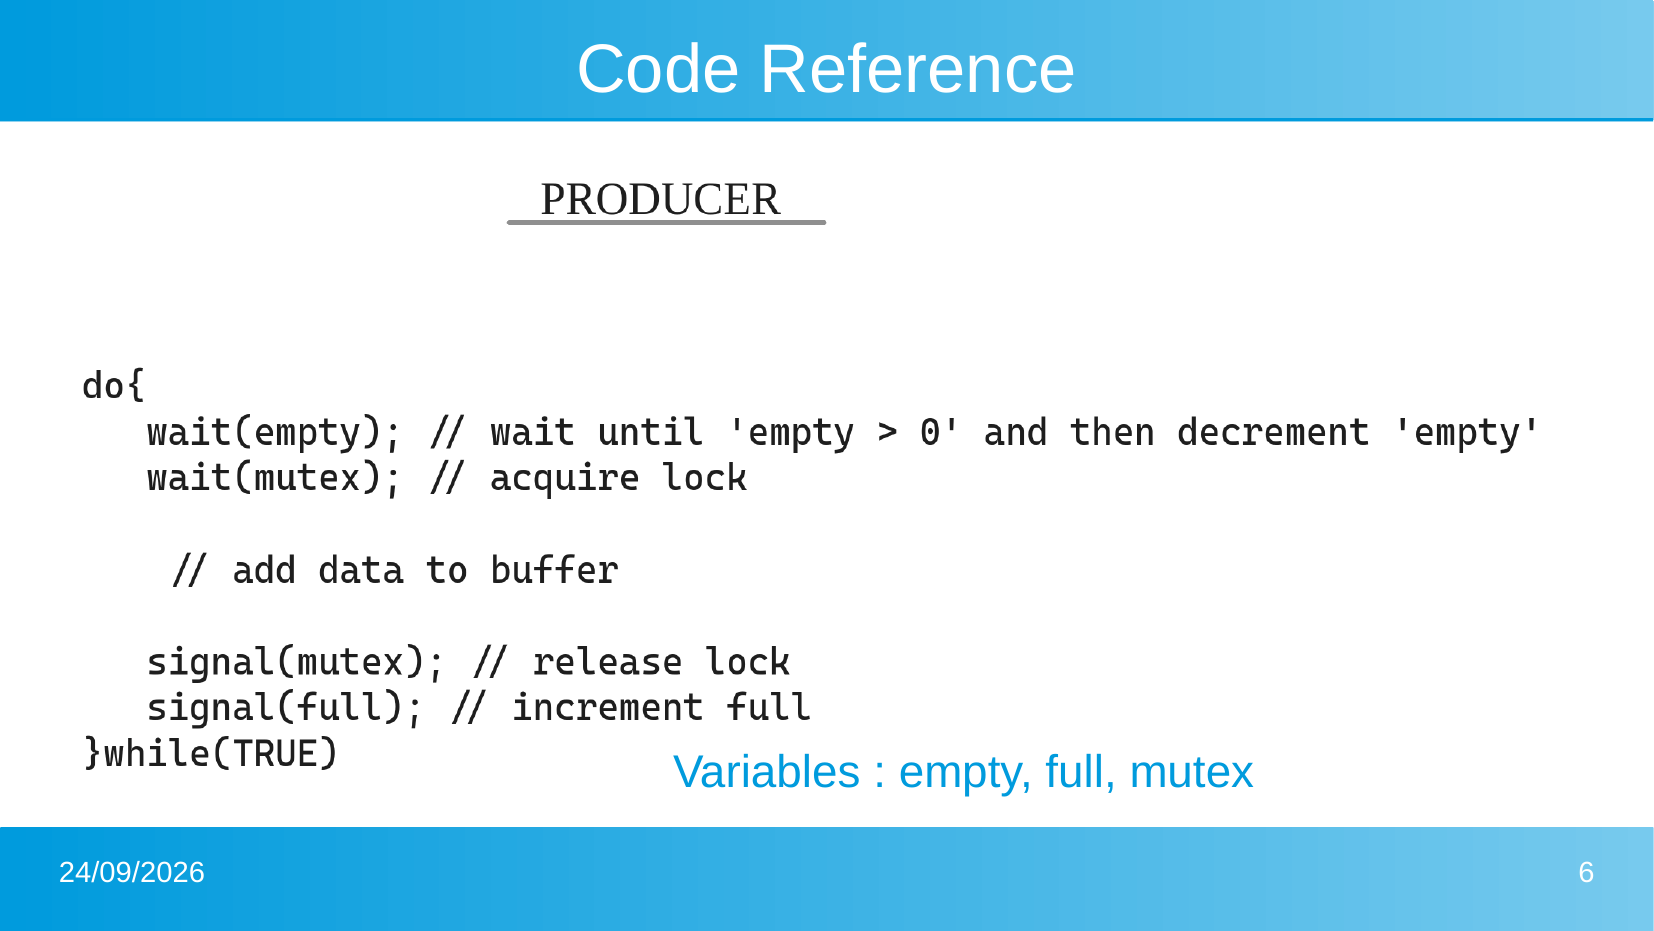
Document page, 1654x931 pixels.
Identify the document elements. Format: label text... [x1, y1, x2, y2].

text_box Variables : empty, full, mutex [658, 738, 1270, 805]
title Code Reference [59, 29, 1595, 108]
picture [59, 147, 1565, 798]
